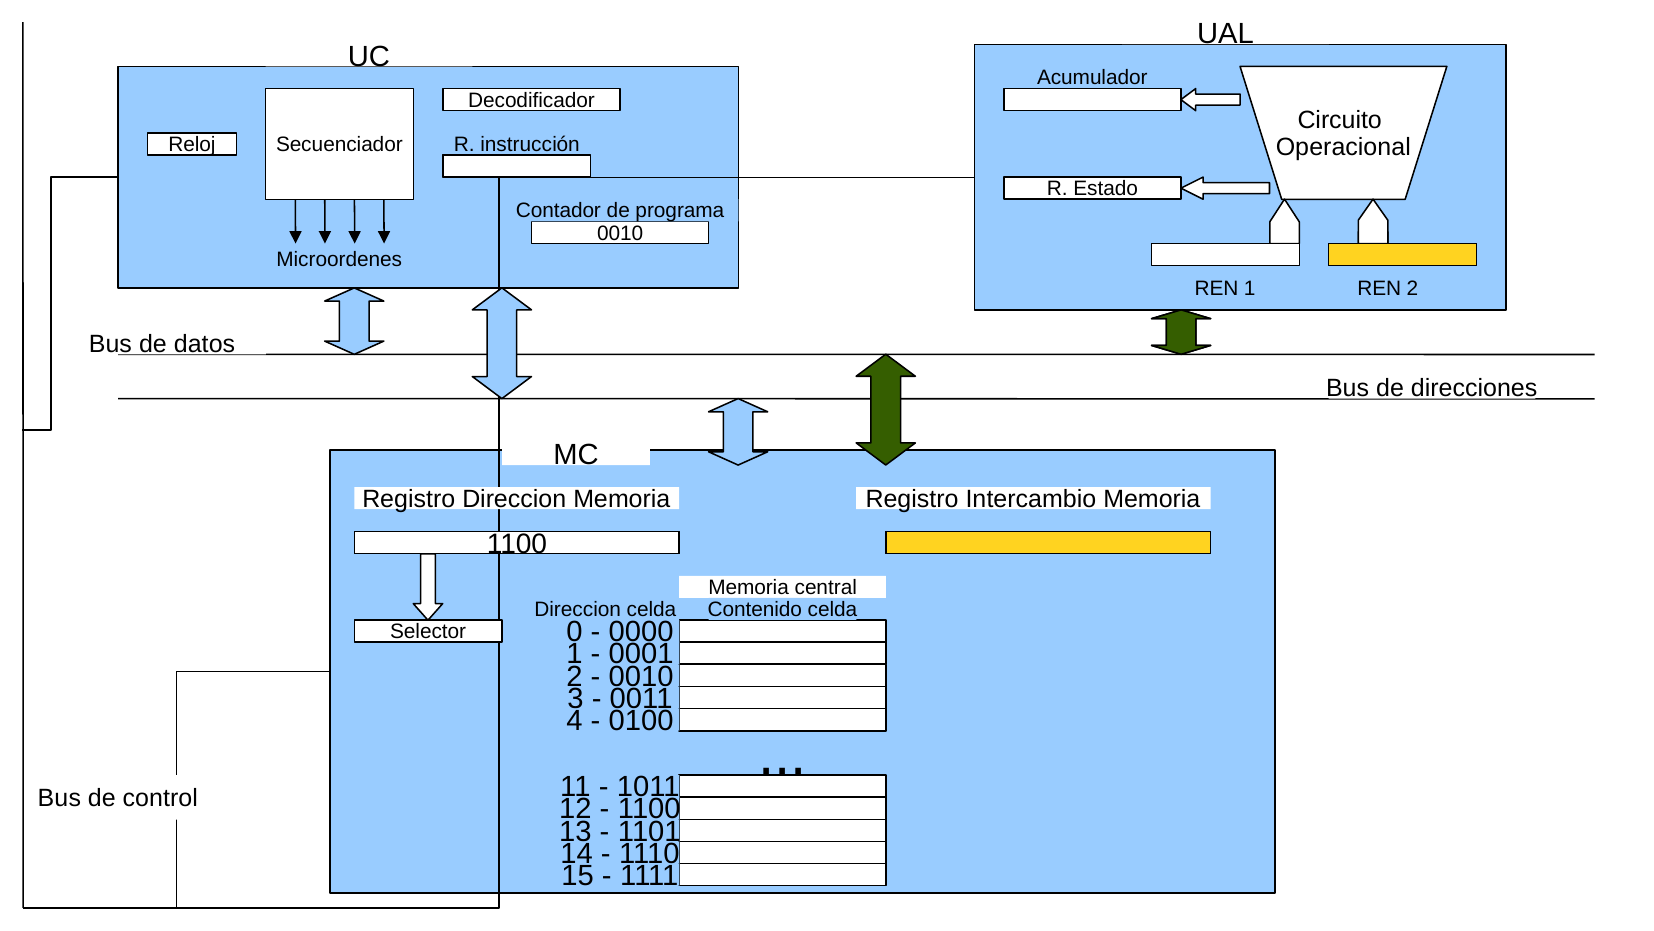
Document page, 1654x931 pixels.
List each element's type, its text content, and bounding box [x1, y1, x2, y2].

text_box Direccion celda [531, 597, 680, 620]
text_box 11 - 1011 [560, 775, 680, 797]
text_box Bus de direcciones [1328, 376, 1536, 399]
text_box [974, 44, 1507, 355]
text_box Microordenes [265, 248, 414, 271]
text_box [330, 450, 498, 893]
text_box 13 - 1101 [560, 819, 680, 841]
text_box 15 - 1111 [560, 863, 680, 886]
text_box Registro Intercambio Memoria [856, 487, 1211, 510]
text_box [118, 66, 739, 399]
text_box UAL [1122, 22, 1329, 45]
text_box UC [265, 44, 473, 67]
text_box 0010 [531, 222, 709, 244]
text_box Acumulador [1003, 66, 1181, 88]
text_box Bus de datos [59, 332, 266, 355]
text_box Bus de control [29, 775, 207, 820]
text_box Decodificador [442, 88, 621, 111]
text_box 0 - 0000 [560, 620, 680, 642]
text_box R. Estado [1003, 177, 1181, 200]
text_box Memoria central [679, 575, 886, 598]
text_box 1100 [354, 531, 680, 554]
text_box 3 - 0011 [560, 686, 680, 708]
text_box Contenido celda [708, 597, 857, 620]
text_box 12 - 1100 [560, 797, 680, 819]
text_box [500, 354, 1275, 893]
text_box 4 - 0100 [560, 708, 680, 731]
text_box Registro Direccion Memoria [354, 487, 680, 510]
text_box 2 - 0010 [560, 664, 680, 686]
text_box 14 - 1110 [560, 841, 680, 863]
text_box Contador de programa [502, 199, 739, 222]
text_box Secuenciador [265, 88, 414, 200]
text_box R. instrucción [442, 132, 591, 155]
text_box MC [502, 442, 650, 466]
text_box Selector [354, 620, 503, 643]
text_box Reloj [147, 132, 237, 155]
text_box Circuito Operacional [1240, 66, 1447, 200]
text_box 1 - 0001 [560, 642, 680, 664]
